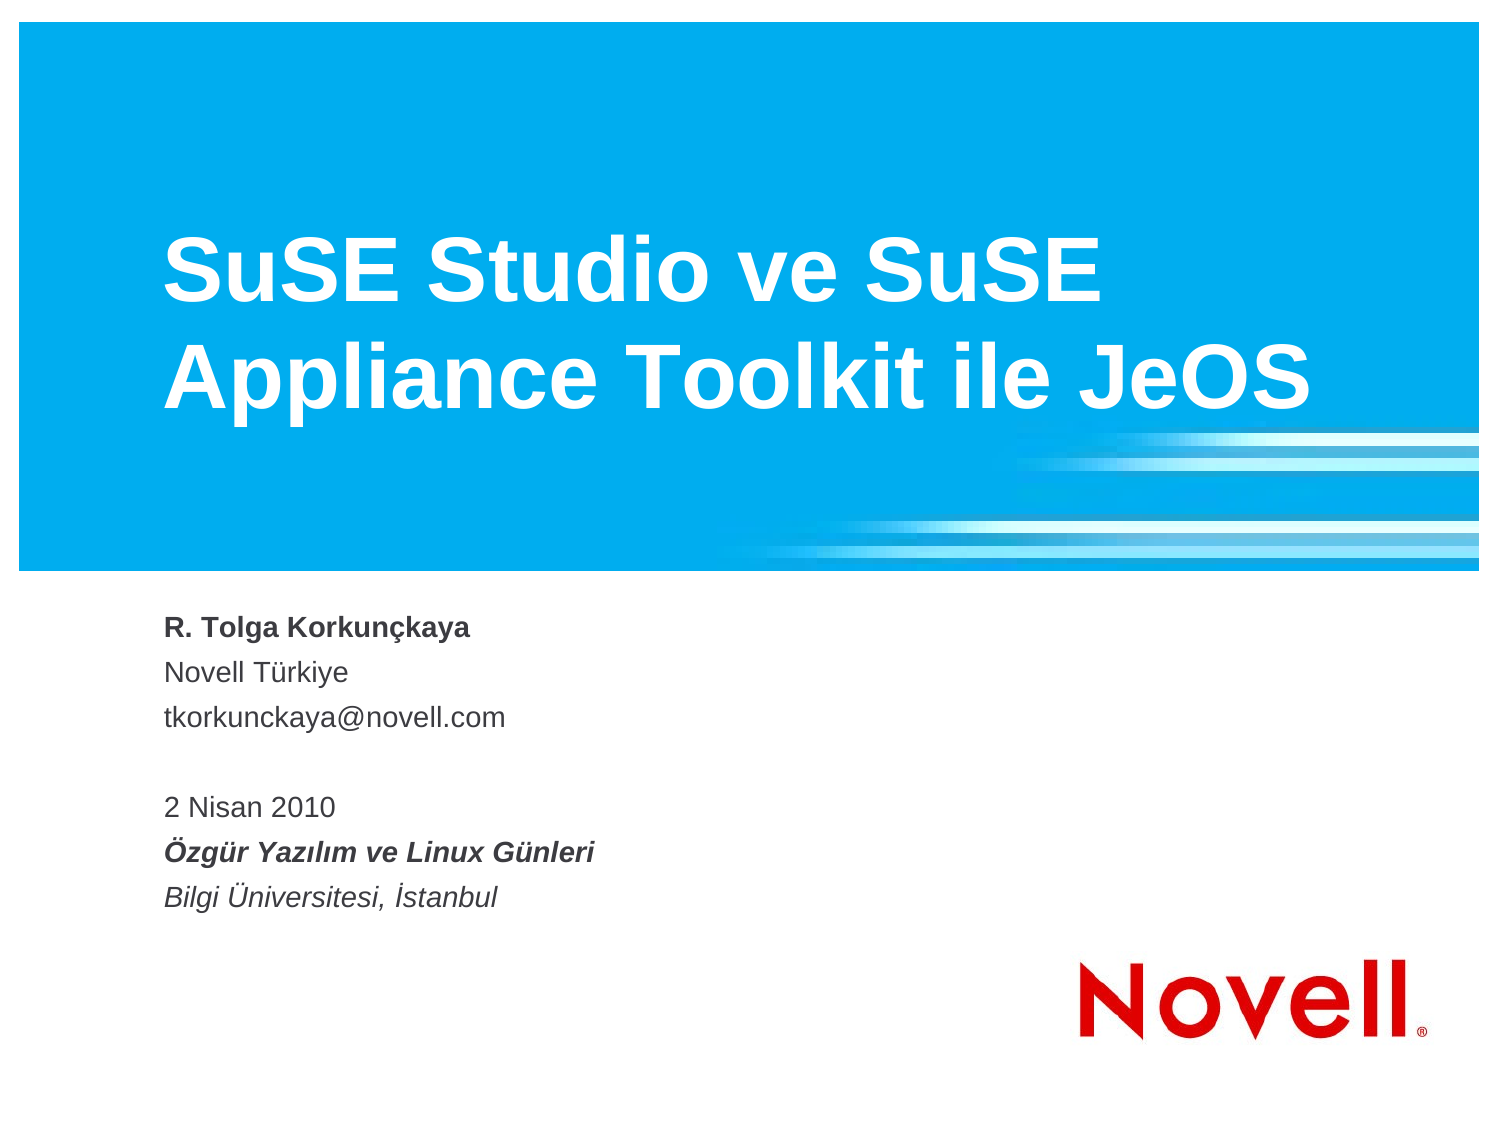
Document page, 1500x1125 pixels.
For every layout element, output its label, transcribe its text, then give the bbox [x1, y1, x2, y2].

title SuSE Studio ve SuSE Appliance Toolkit ile JeOS [161, 177, 1475, 429]
picture [787, 515, 1479, 563]
subtitle R. Tolga Korkunçkaya Novell Türkiye tkorkunckaya@novell.com 2 Nisan 2010 Özgür Yazılım ve Linux Günleri Bilgi Üniversitesi, İstanbul [163, 607, 1072, 1070]
picture [1072, 951, 1434, 1047]
picture [1049, 428, 1479, 476]
